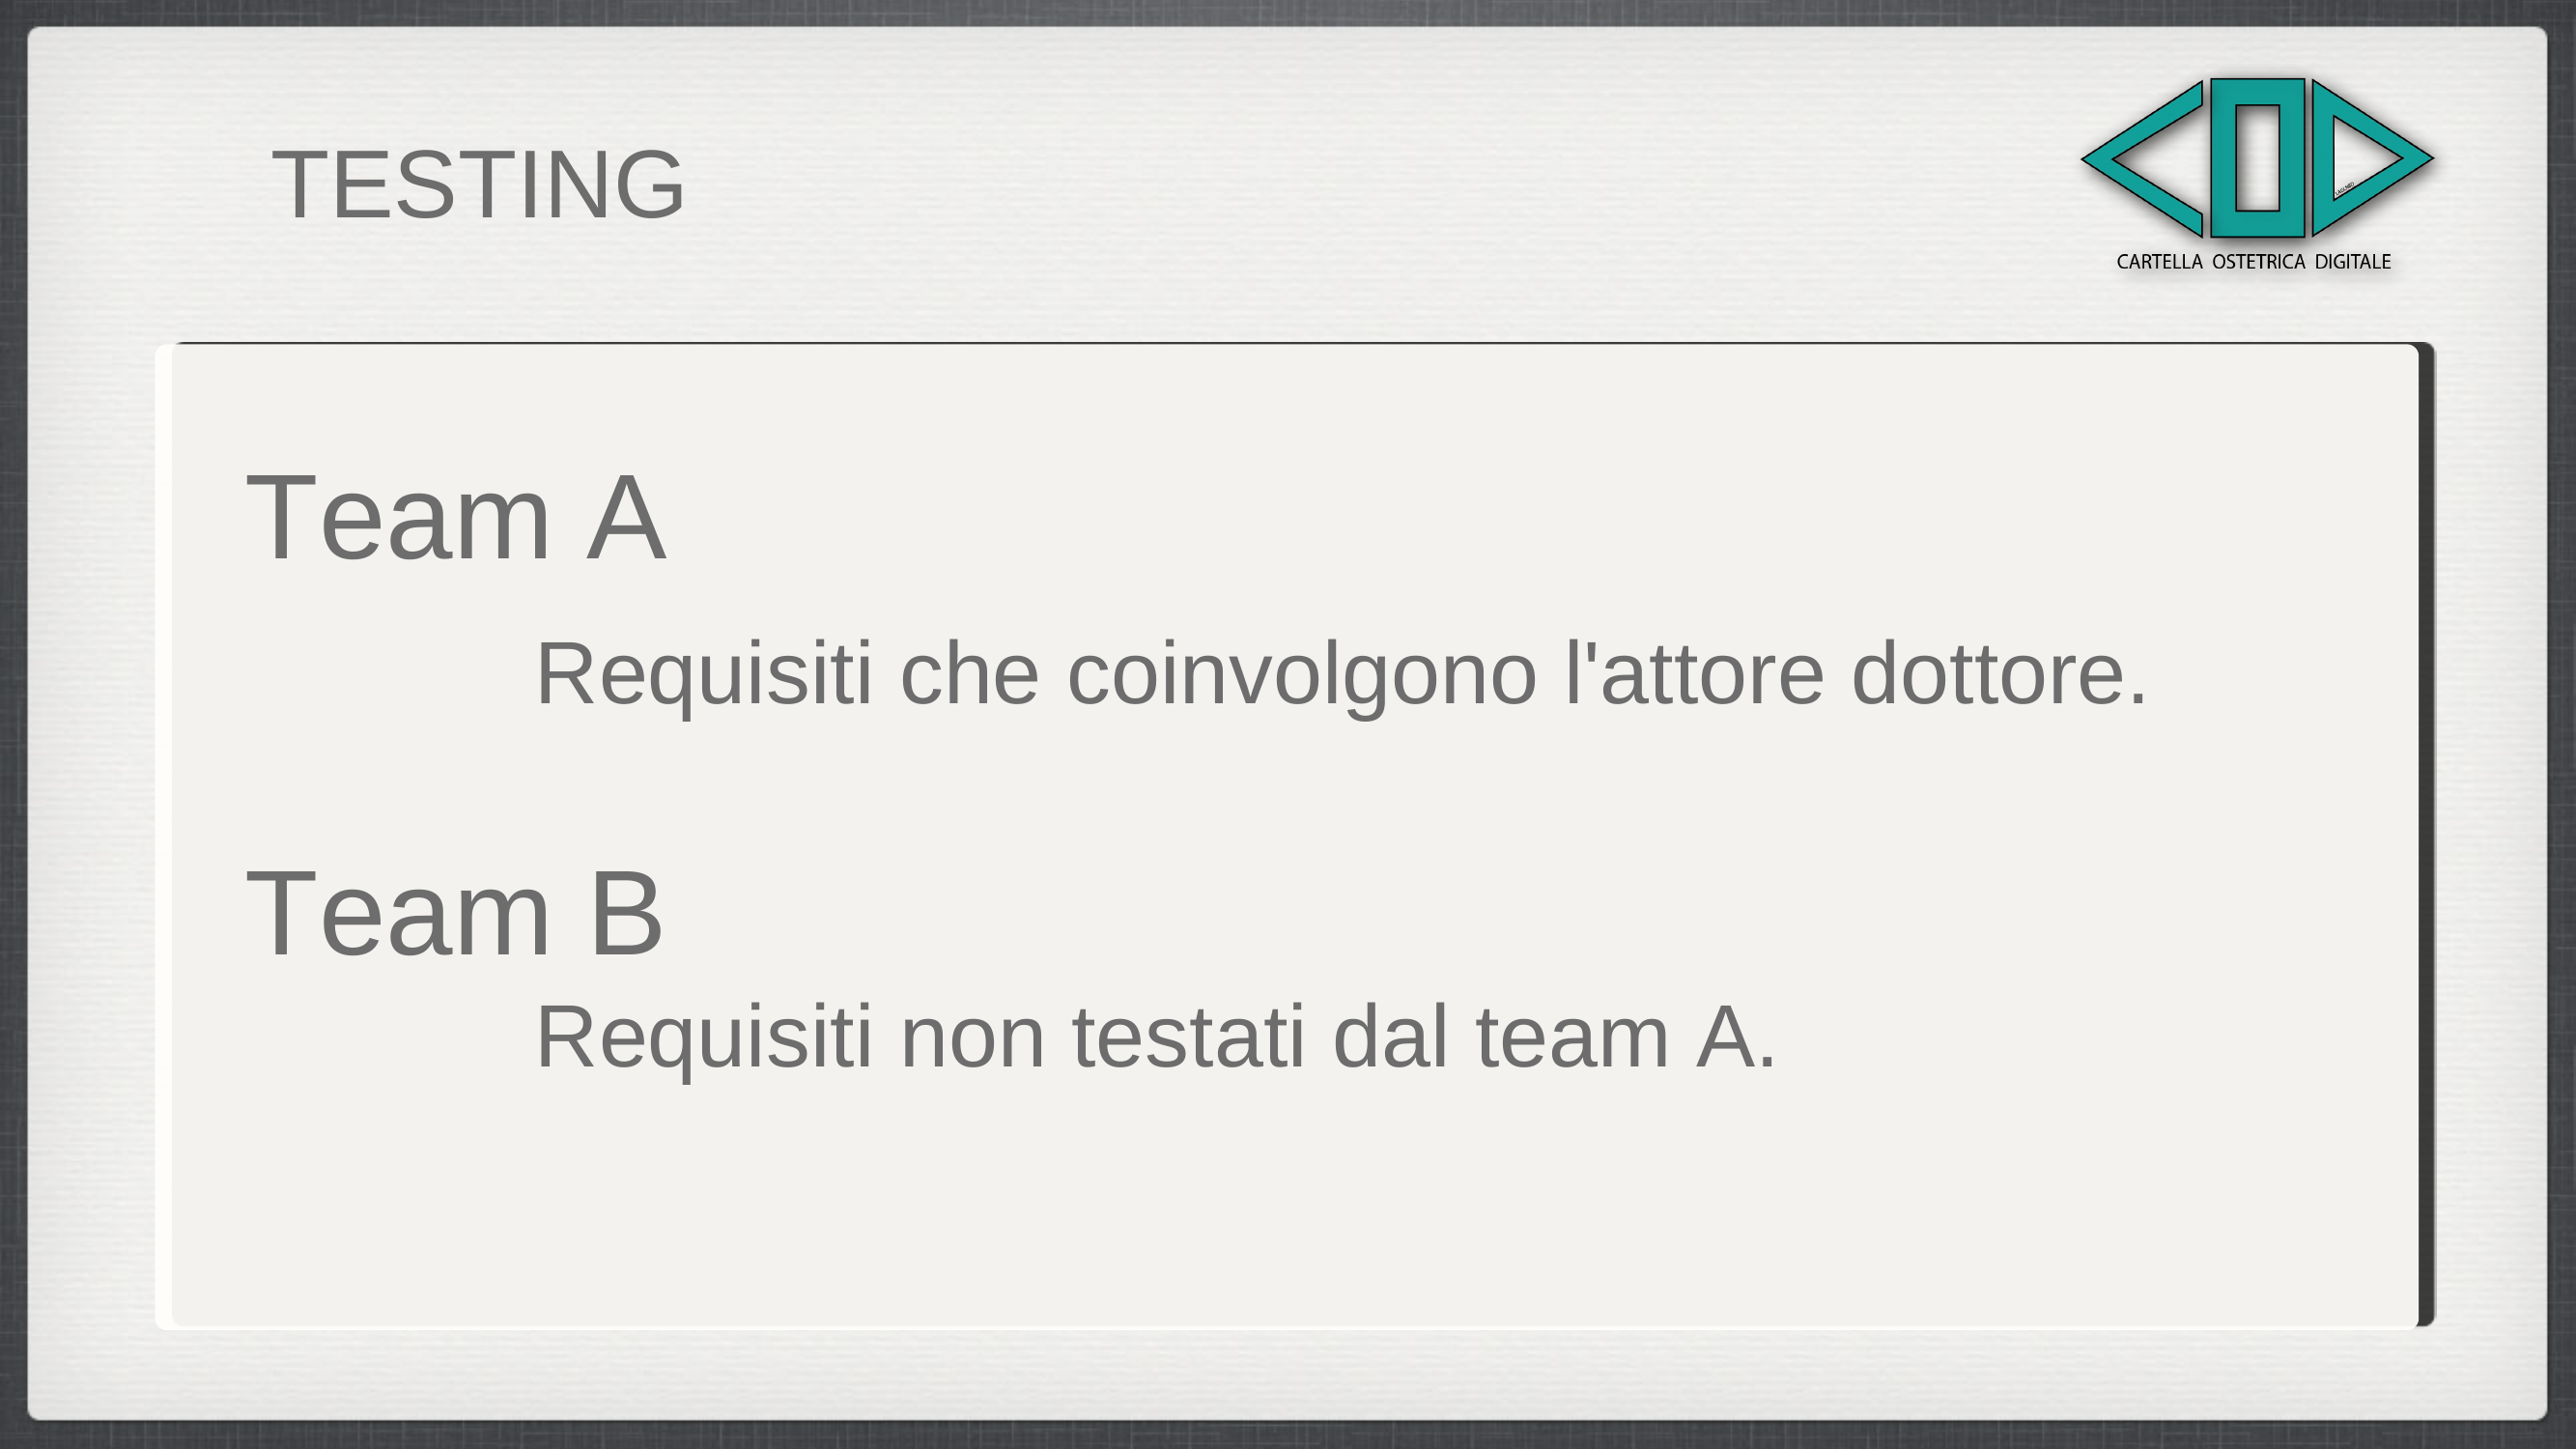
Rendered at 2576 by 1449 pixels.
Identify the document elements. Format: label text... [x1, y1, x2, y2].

picture [0, 0, 2576, 1449]
text_box TESTING [256, 114, 1968, 244]
text_box Team A Requisiti che coinvolgono l'attore dottore. Team B Requisiti non testati dal team A. [228, 427, 2424, 1095]
